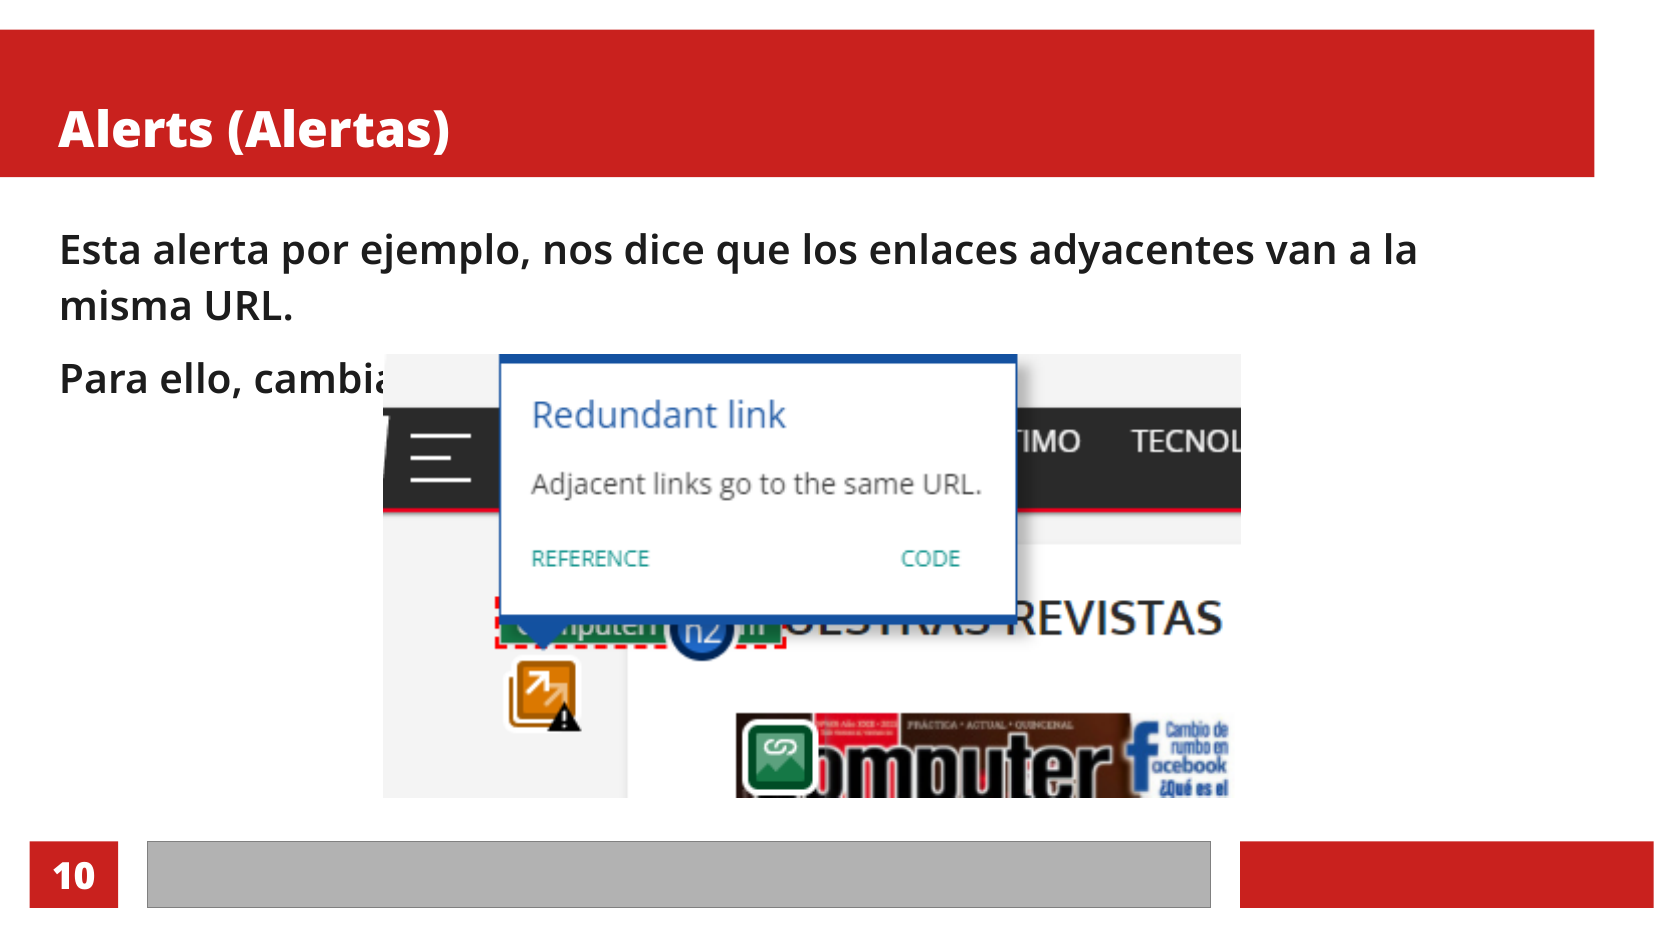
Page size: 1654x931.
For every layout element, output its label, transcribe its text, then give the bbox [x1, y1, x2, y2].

title Alerts (Alertas) [59, 44, 1595, 163]
list Esta alerta por ejemplo, nos dice que los enlaces adyacentes van a la misma URL. Para ello, cambiamos la URL y ponemos otra distinta. [59, 221, 1565, 798]
picture [383, 354, 1241, 798]
